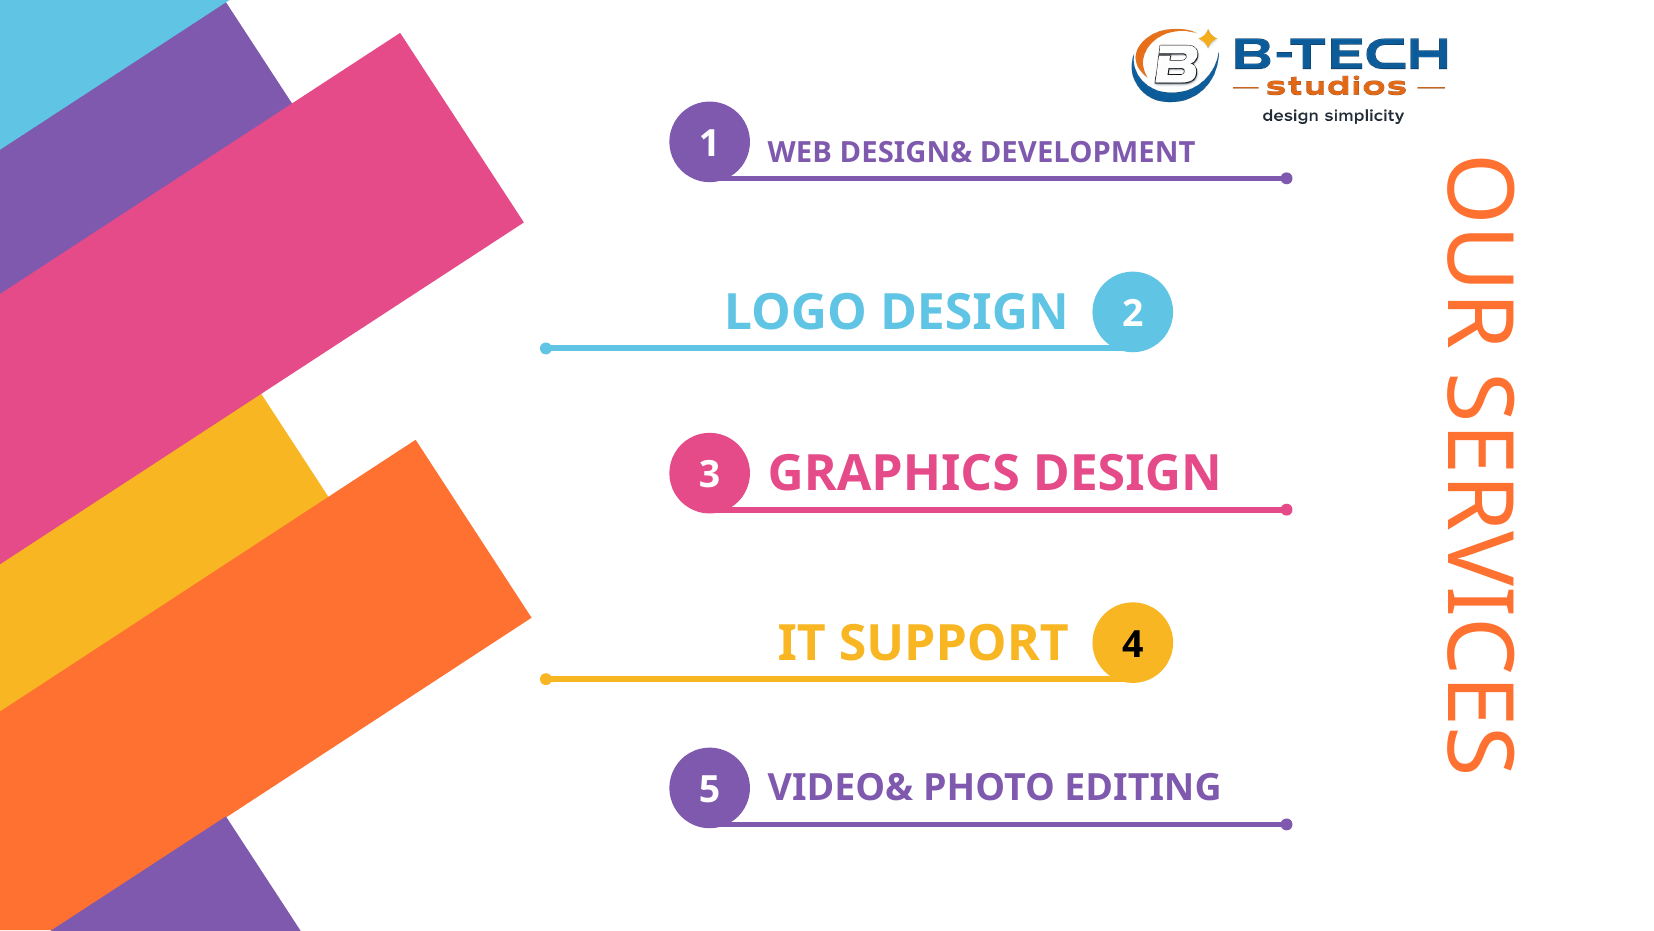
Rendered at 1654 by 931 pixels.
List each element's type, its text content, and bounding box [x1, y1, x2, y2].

subtitle LOGO DESIGN [555, 271, 1069, 349]
text_box 2 [1092, 281, 1174, 353]
subtitle WEB DESIGN& DEVELOPMENT [767, 112, 1012, 190]
text_box 3 [669, 432, 751, 514]
text_box 1 [669, 101, 751, 183]
subtitle VIDEO& PHOTO EDITING [767, 747, 1282, 825]
subtitle GRAPHICS DESIGN [767, 432, 1282, 510]
title OUR SERVICES [1391, 281, 1577, 872]
text_box 4 [1092, 602, 1174, 683]
text_box 5 [669, 747, 751, 829]
picture [1012, 0, 1602, 281]
subtitle IT SUPPORT [555, 602, 1069, 680]
